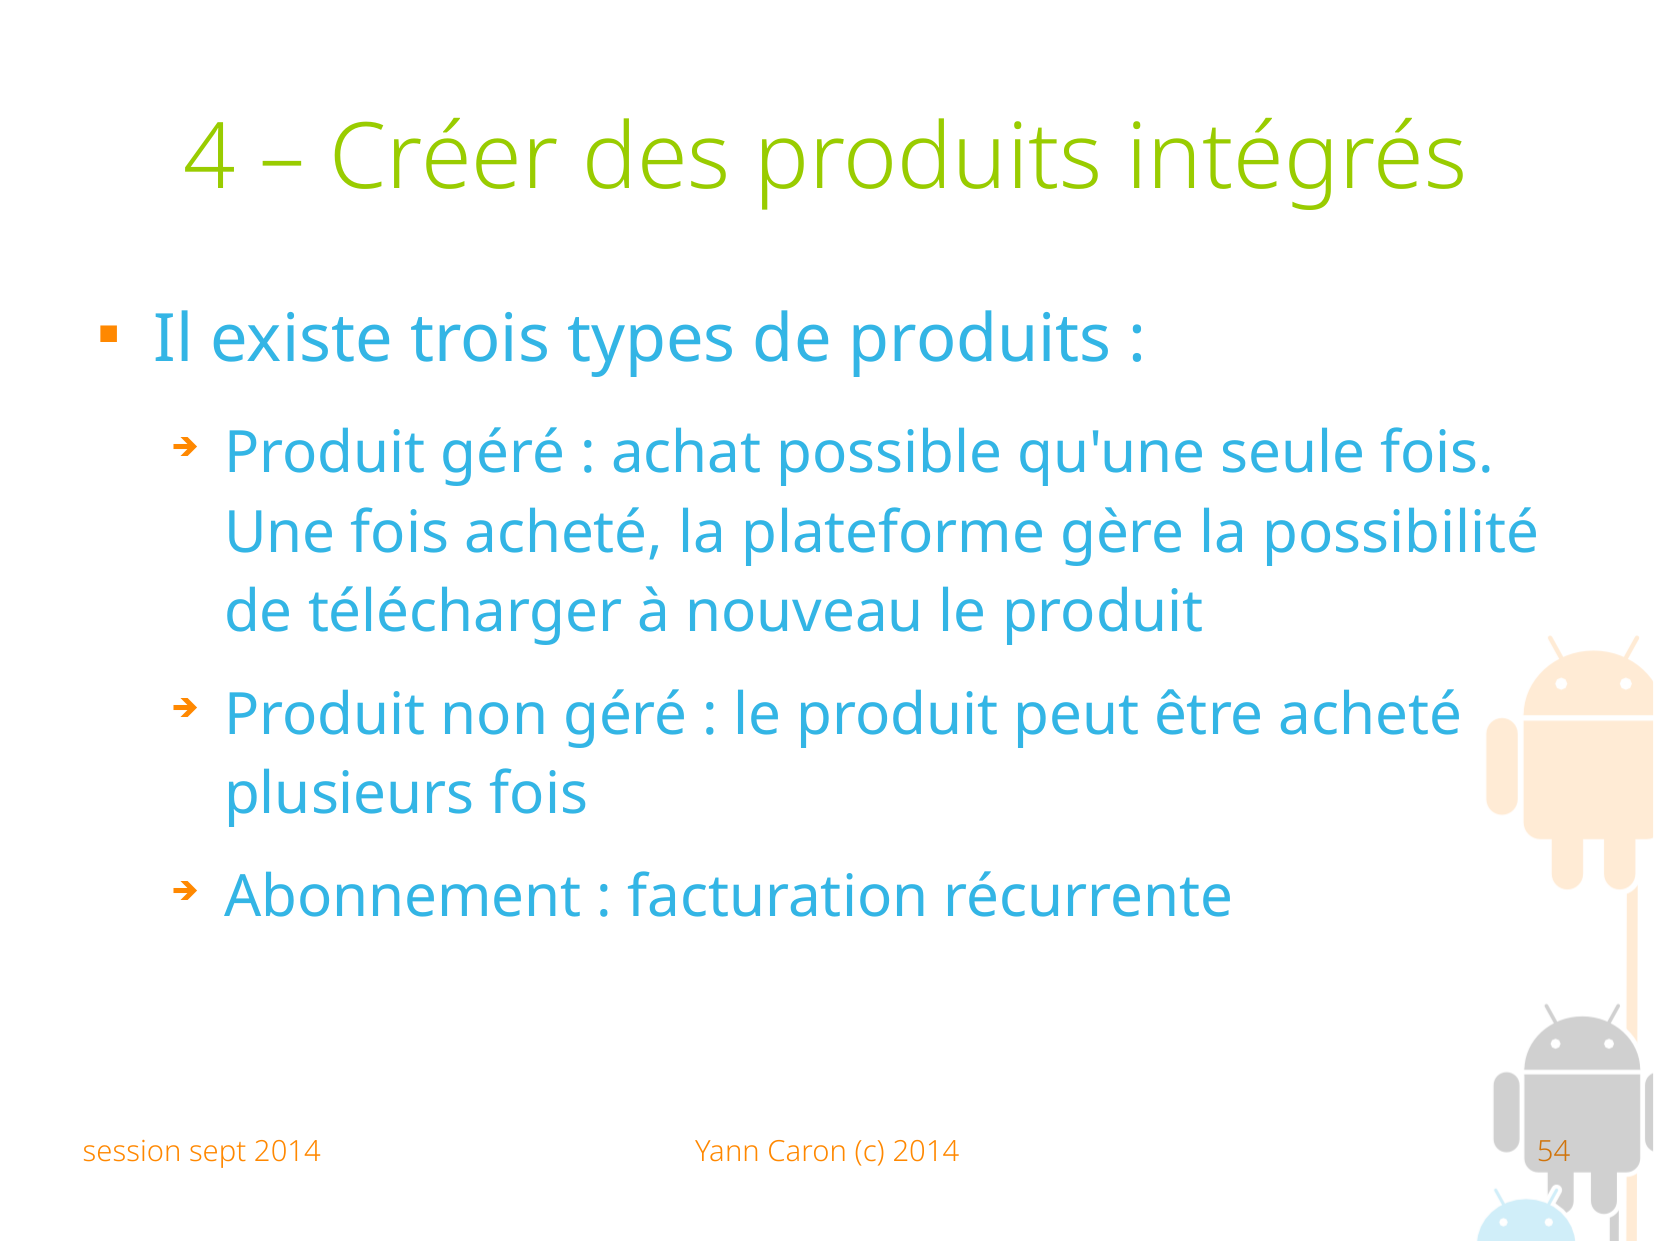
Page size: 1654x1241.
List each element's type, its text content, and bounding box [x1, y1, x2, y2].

picture [240, 423, 1654, 1241]
title 4 – Créer des produits intégrés [82, 49, 1571, 257]
list Il existe trois types de produits : Produit géré : achat possible qu'une seule fois. Une fois acheté, la plateforme gère la possibilité de télécharger à nouveau le produit Produit non géré : le produit peut être acheté plusieurs fois Abonnement : facturation récurrente [82, 290, 1571, 1010]
